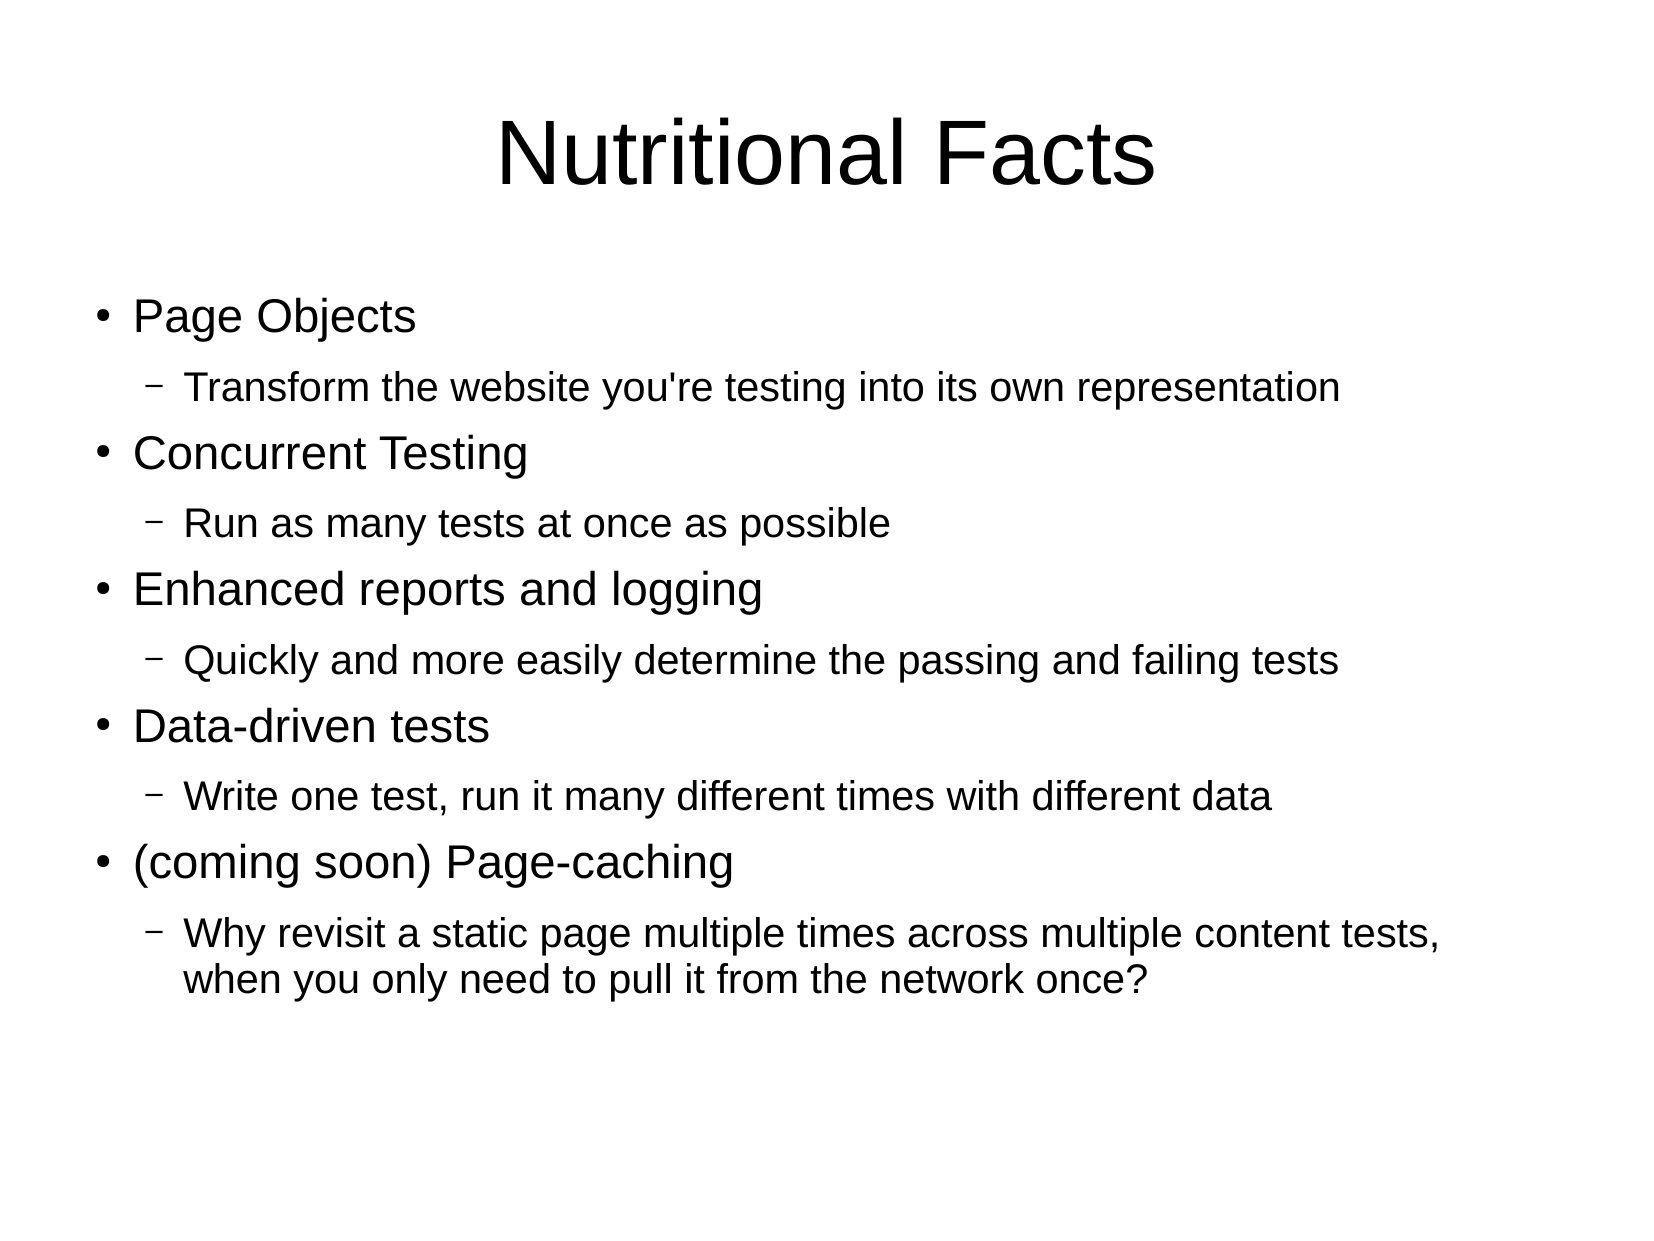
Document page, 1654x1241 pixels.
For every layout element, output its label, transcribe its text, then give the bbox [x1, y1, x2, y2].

title Nutritional Facts [82, 49, 1571, 257]
list Page Objects Transform the website you're testing into its own representation Concurrent Testing Run as many tests at once as possible Enhanced reports and logging Quickly and more easily determine the passing and failing tests Data-driven tests Write one test, run it many different times with different data (coming soon) Page-caching Why revisit a static page multiple times across multiple content tests, when you only need to pull it from the network once? [82, 290, 1538, 1010]
